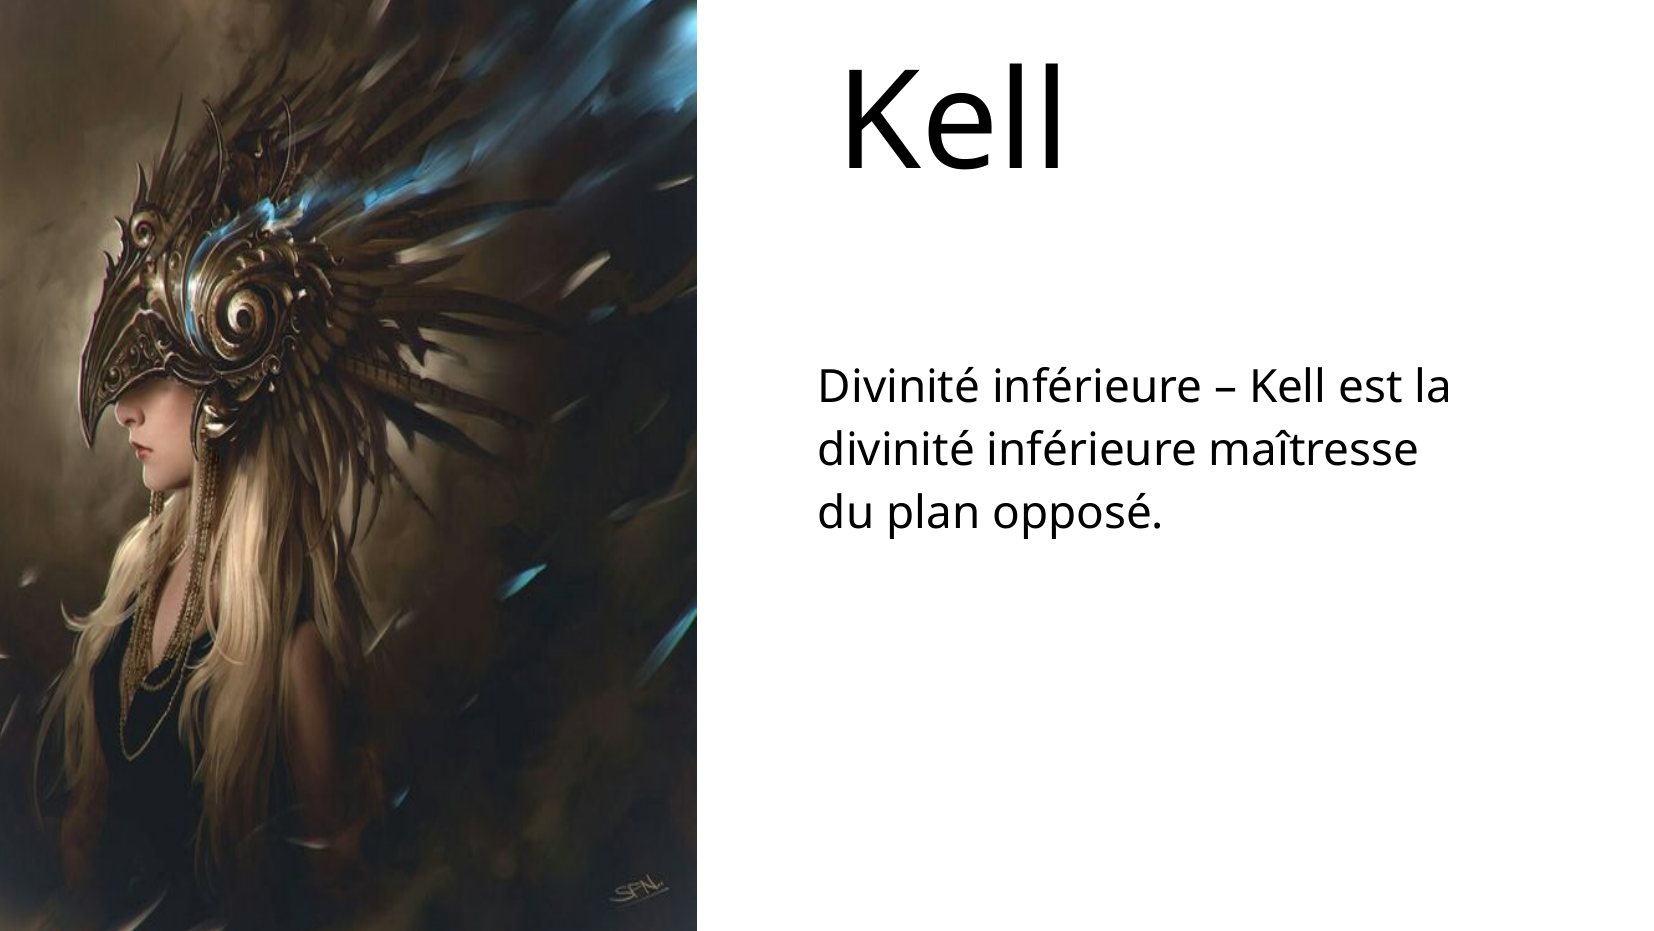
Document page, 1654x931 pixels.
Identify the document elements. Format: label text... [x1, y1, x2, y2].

picture [0, 0, 697, 931]
text_box Divinité inférieure – Kell est la divinité inférieure maîtresse du plan opposé. [803, 346, 1489, 591]
title Kell [697, 14, 1571, 216]
